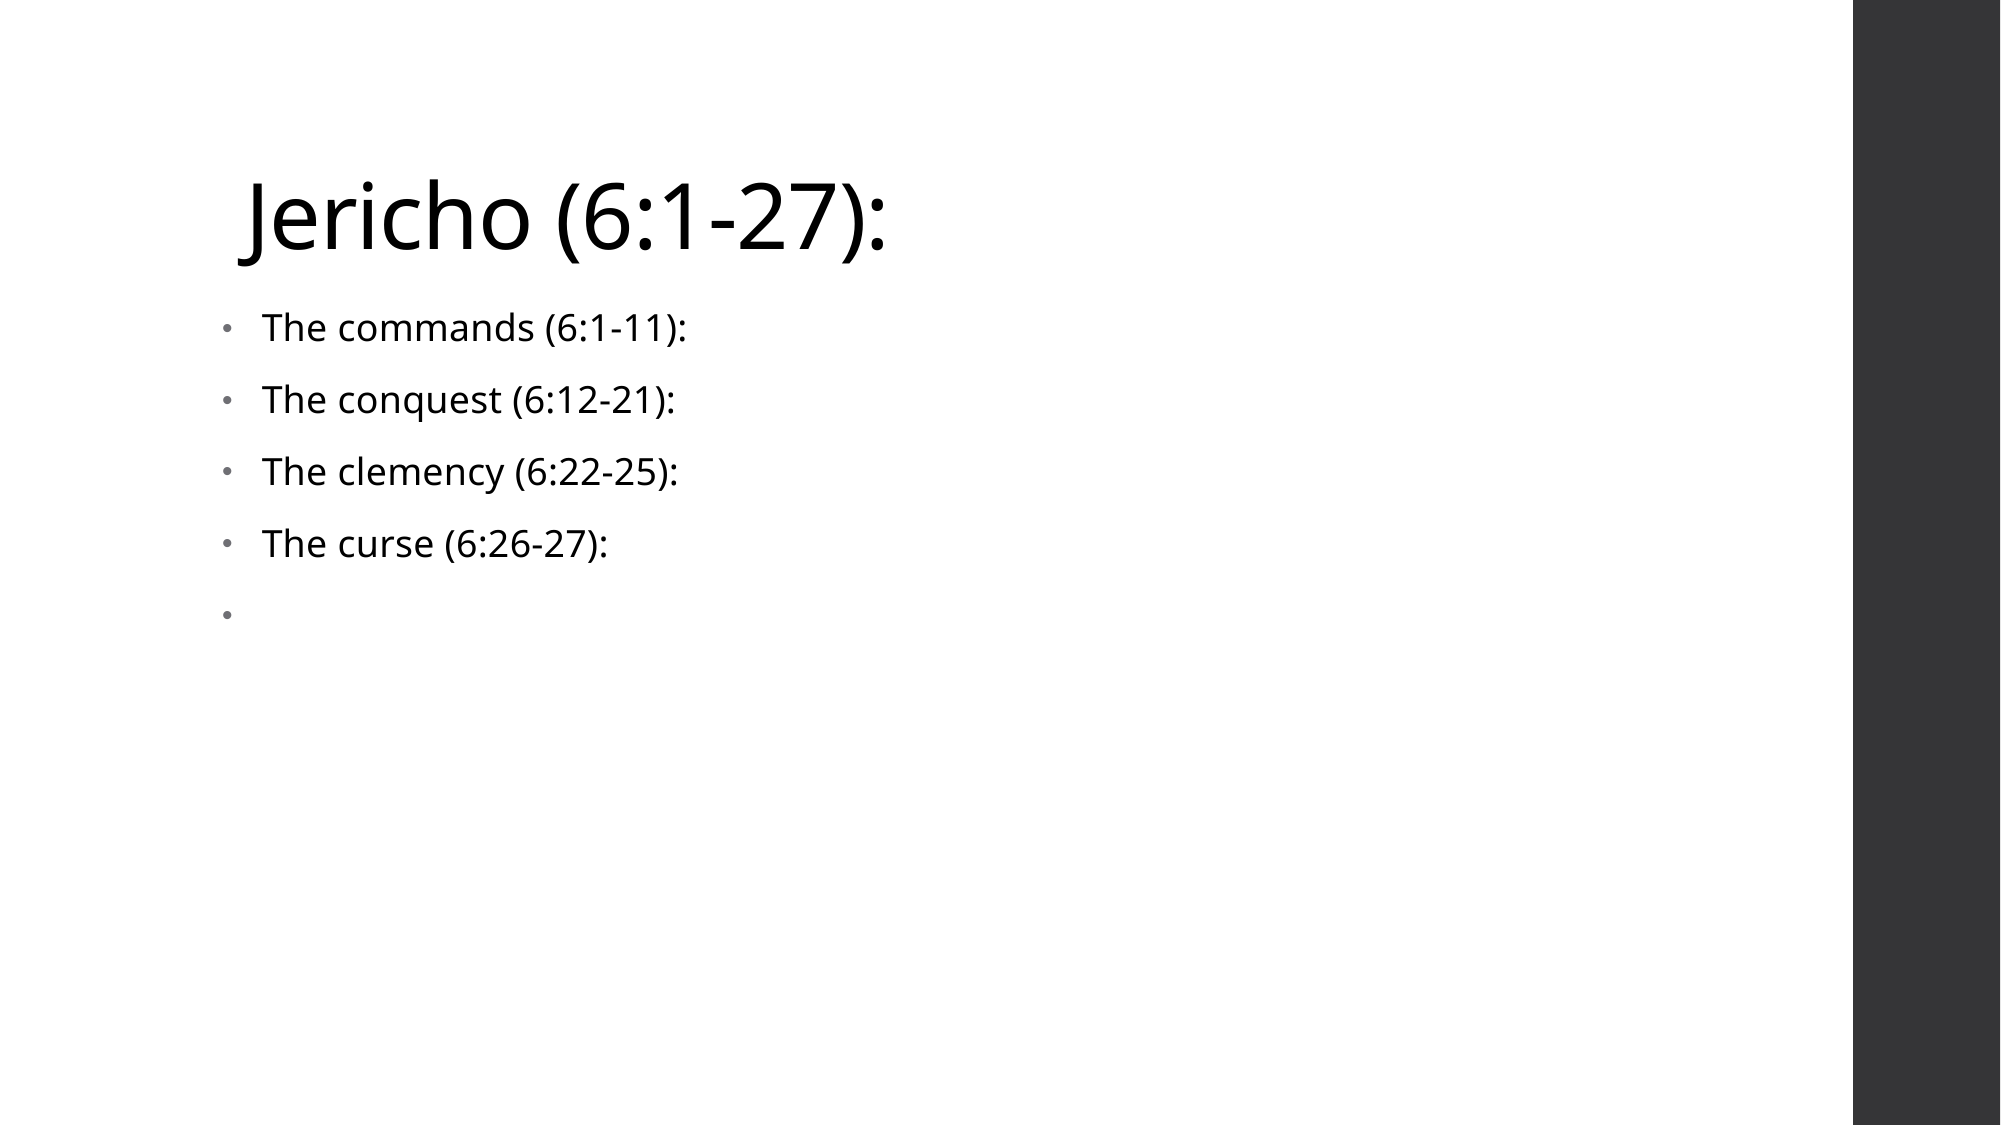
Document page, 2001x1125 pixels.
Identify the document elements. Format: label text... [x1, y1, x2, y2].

list The commands (6:1-11): The conquest (6:12-21): The clemency (6:22-25): The curse (6:26-27): [206, 299, 1617, 1014]
title Jericho (6:1-27): [206, 60, 1797, 278]
